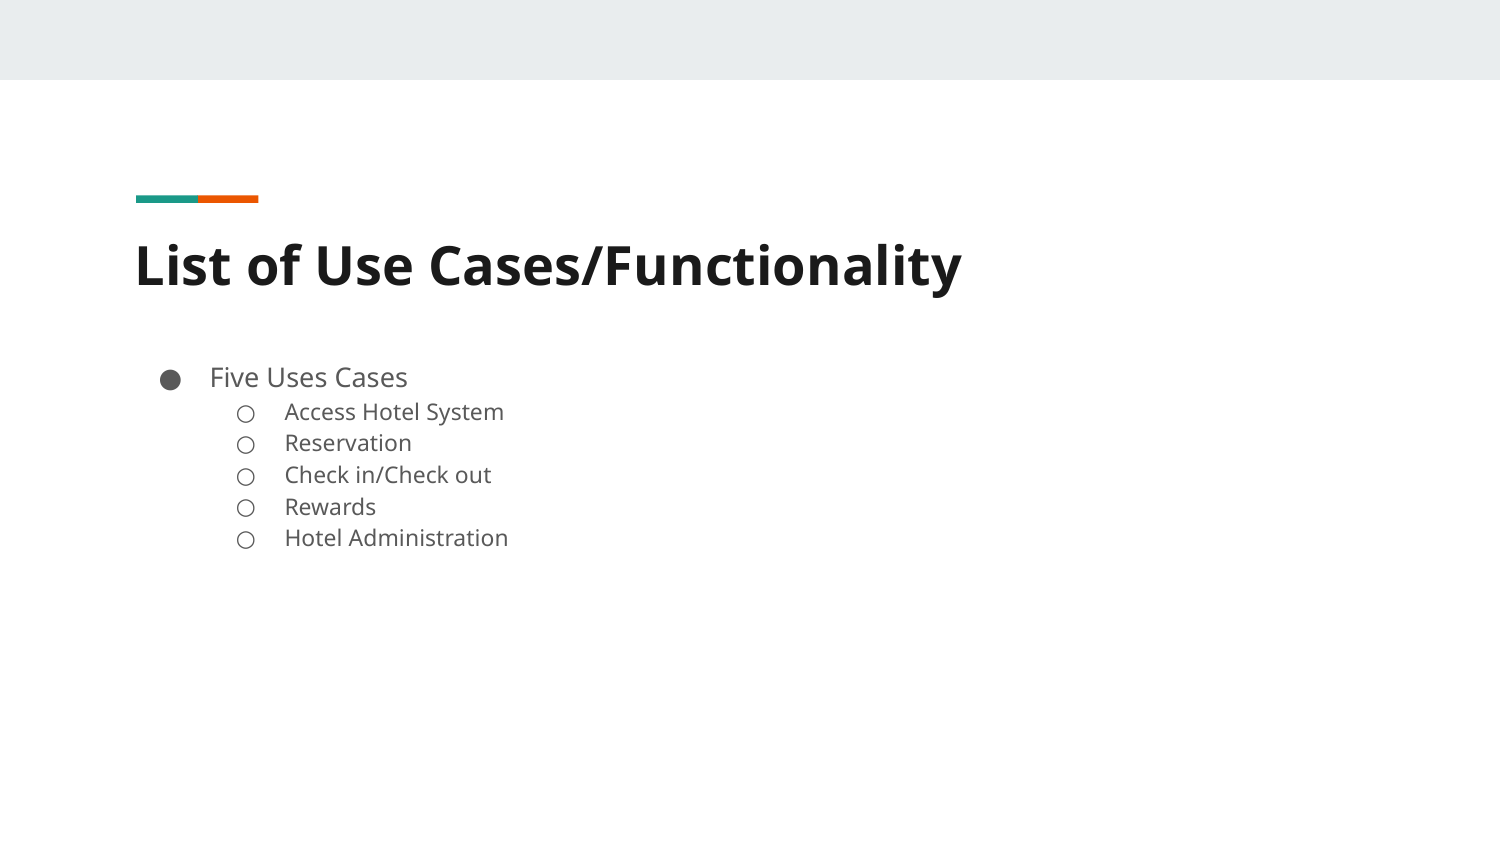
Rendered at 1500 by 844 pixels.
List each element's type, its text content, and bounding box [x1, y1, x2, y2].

title List of Use Cases/Functionality [119, 216, 1381, 305]
list Five Uses Cases Access Hotel System Reservation Check in/Check out Rewards Hotel Administration [119, 341, 1381, 712]
